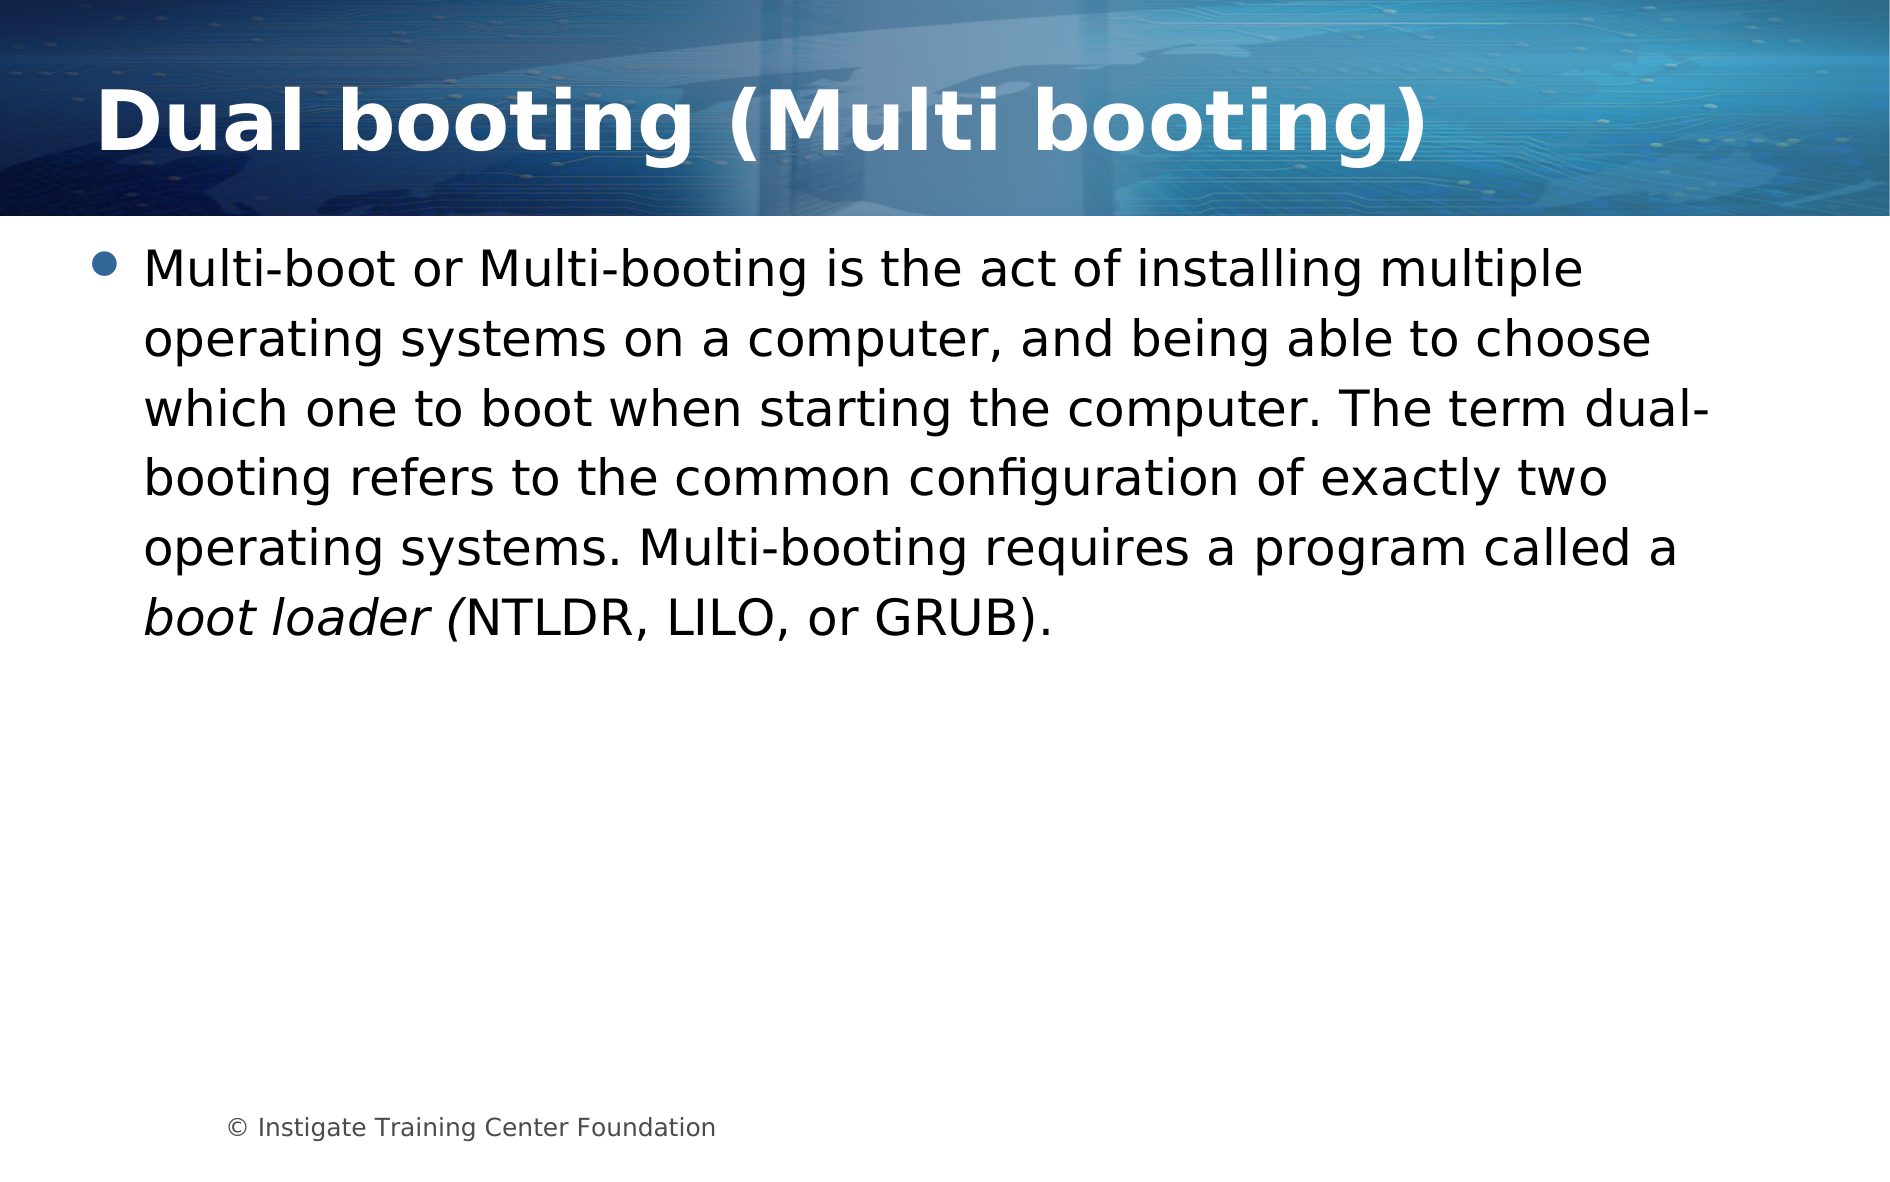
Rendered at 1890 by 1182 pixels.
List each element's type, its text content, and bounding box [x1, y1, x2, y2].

list Multi-boot or Multi-booting is the act of installing multiple operating systems on a computer, and being able to choose which one to boot when starting the computer. The term dual-booting refers to the common configuration of exactly two operating systems. Multi-booting requires a program called a boot loader (NTLDR, LILO, or GRUB). [88, 228, 1788, 914]
title Dual booting (Multi booting) [94, 47, 1793, 217]
picture [0, 0, 1890, 216]
